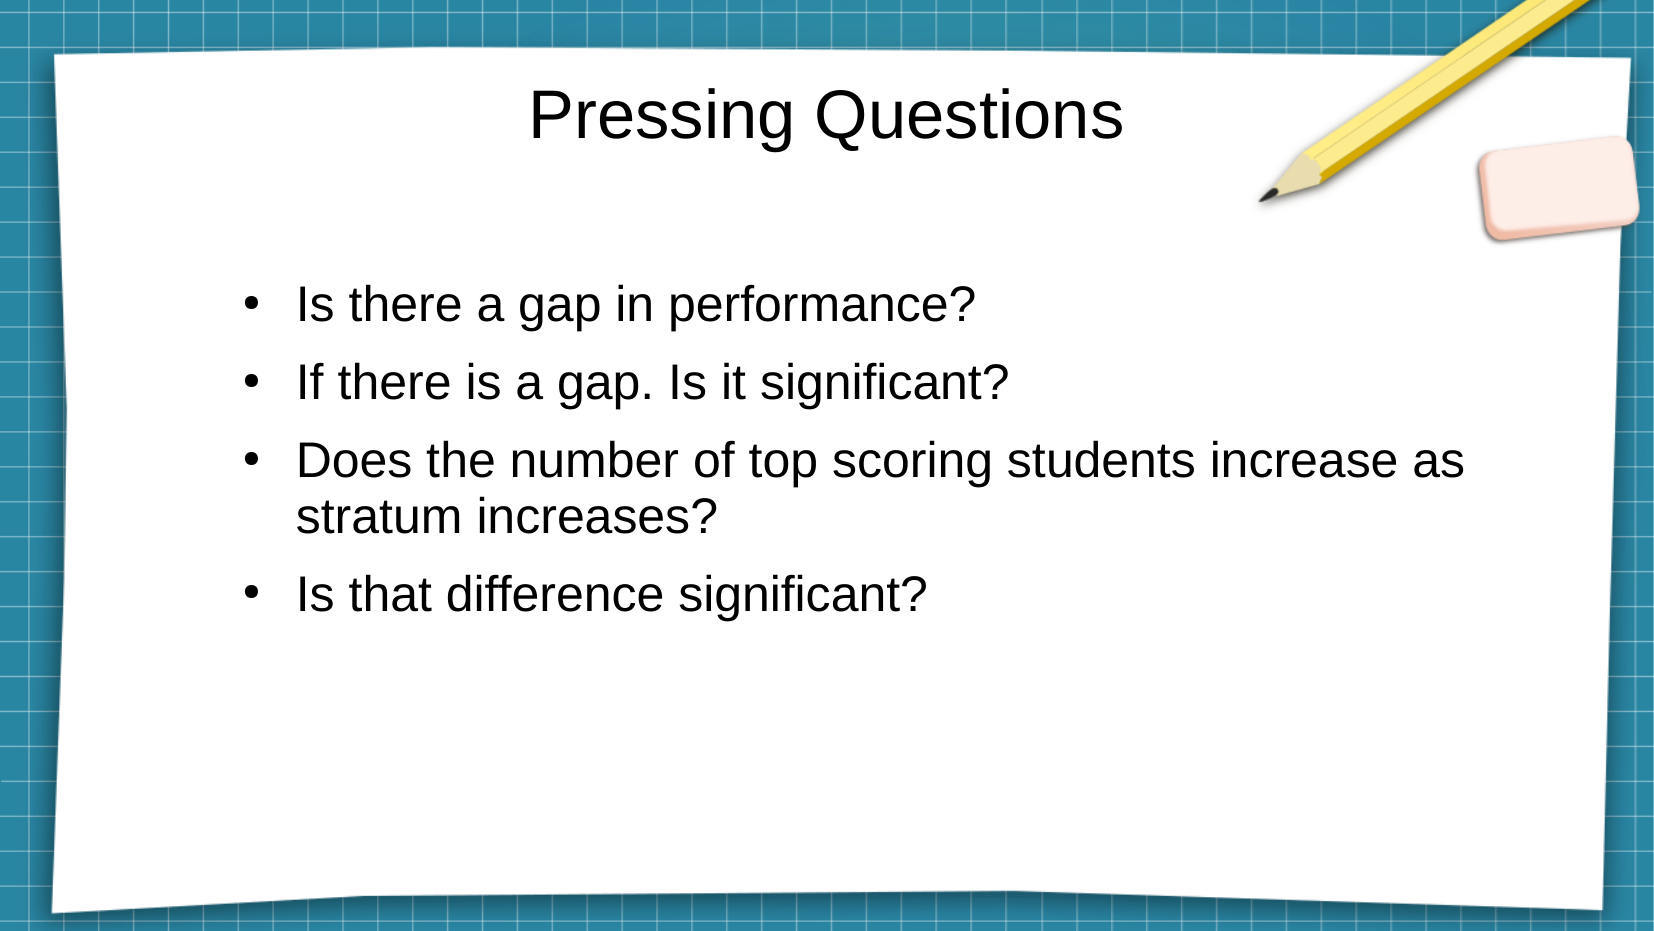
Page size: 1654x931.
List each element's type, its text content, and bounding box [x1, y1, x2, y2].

title Pressing Questions [82, 37, 1571, 193]
list Is there a gap in performance? If there is a gap. Is it significant? Does the number of top scoring students increase as stratum increases? Is that difference significant? [225, 276, 1538, 817]
picture [0, 0, 1654, 931]
